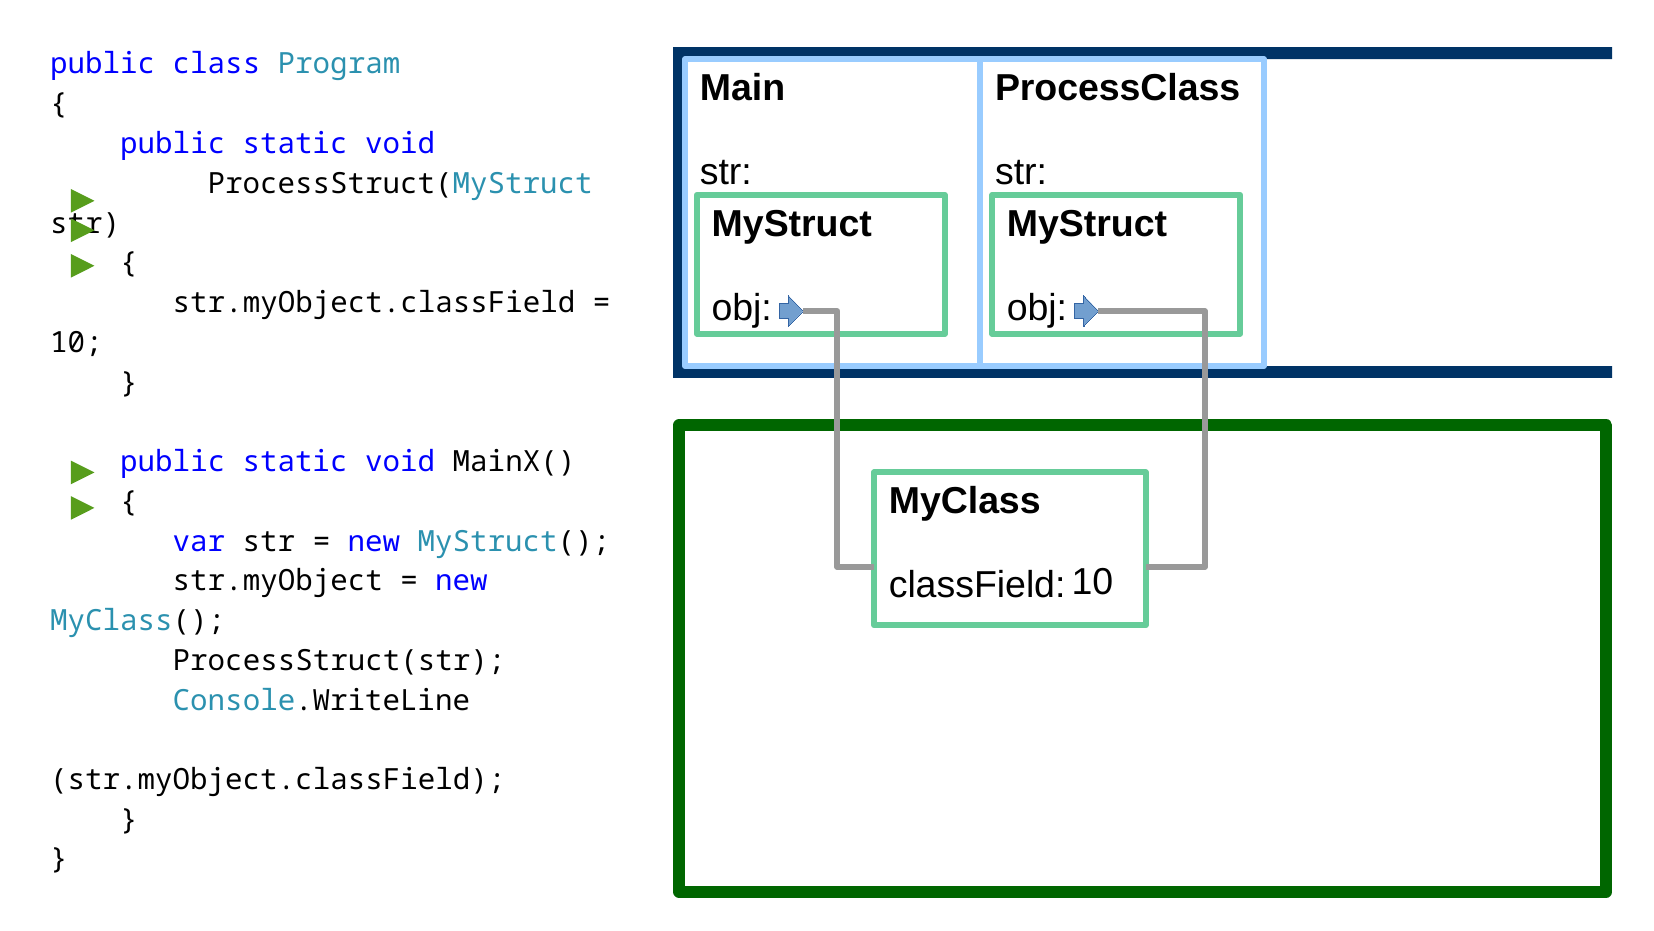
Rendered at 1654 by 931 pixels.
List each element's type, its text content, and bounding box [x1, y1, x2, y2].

text_box [673, 47, 1613, 378]
text_box MyStruct obj: [992, 194, 1241, 367]
text_box 10 [1062, 558, 1123, 606]
text_box ProcessClass str: [980, 59, 1264, 242]
text_box [779, 295, 803, 327]
text_box [1208, 366, 1613, 378]
text_box [70, 460, 95, 485]
text_box public class Program { public static void ProcessStruct(MyStruct str) { str.myObject.classField = 10; } public static void MainX() { var str = new MyStruct(); str.myObject = new MyClass(); ProcessStruct(str); Console.WriteLine (str.myObject.classField); } } [35, 35, 650, 633]
text_box [70, 188, 95, 213]
text_box [70, 496, 95, 520]
text_box MyStruct obj: [696, 194, 945, 367]
text_box Main str: [685, 59, 977, 242]
text_box [70, 253, 95, 278]
text_box MyClass classField: 0 [874, 472, 1146, 662]
text_box [1074, 295, 1098, 327]
text_box [840, 369, 1202, 378]
text_box [70, 218, 95, 243]
